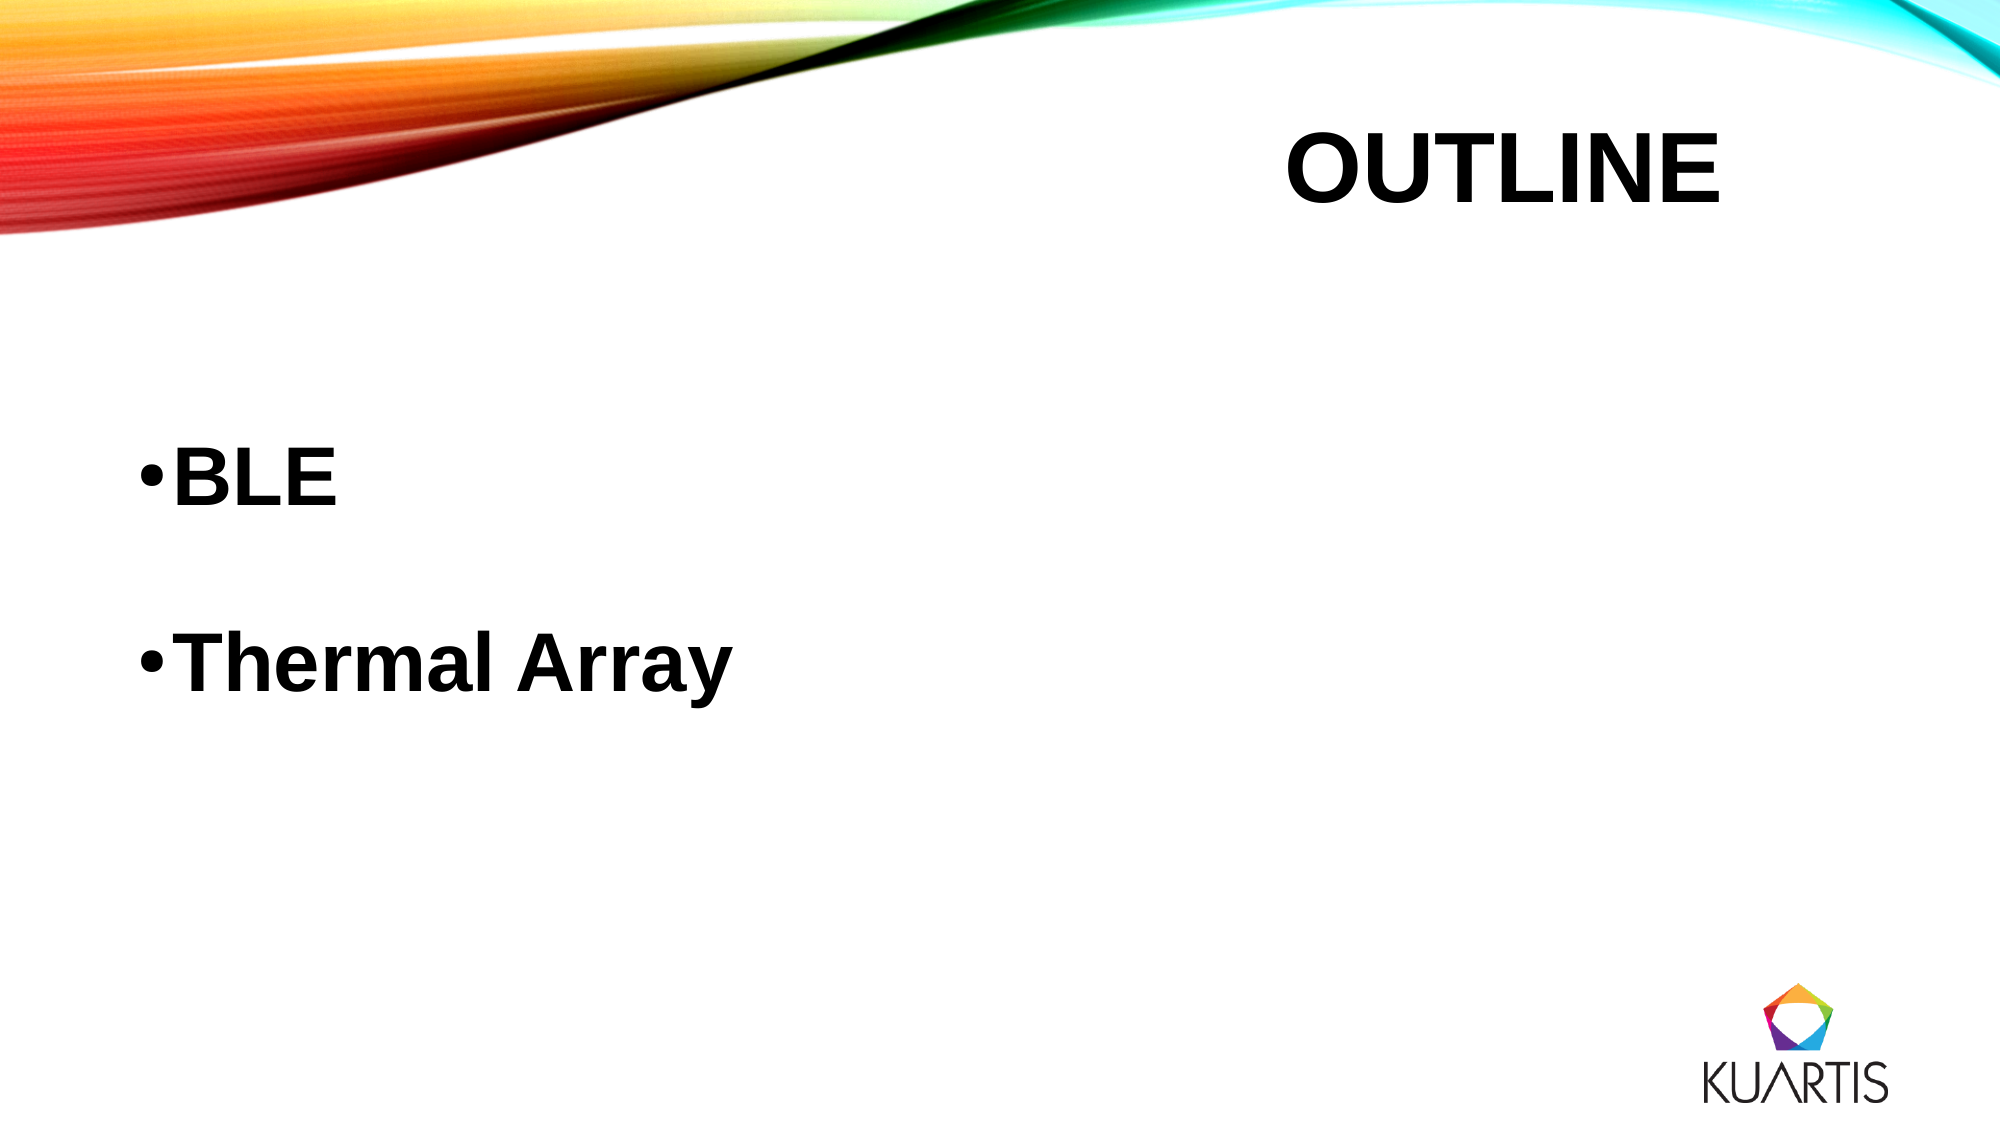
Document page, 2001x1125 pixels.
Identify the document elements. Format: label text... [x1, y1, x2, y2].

picture [1704, 983, 1888, 1103]
text_box OUTLINE [1270, 104, 1771, 286]
picture [0, 0, 2000, 237]
text_box BLE Thermal Array [122, 423, 749, 718]
